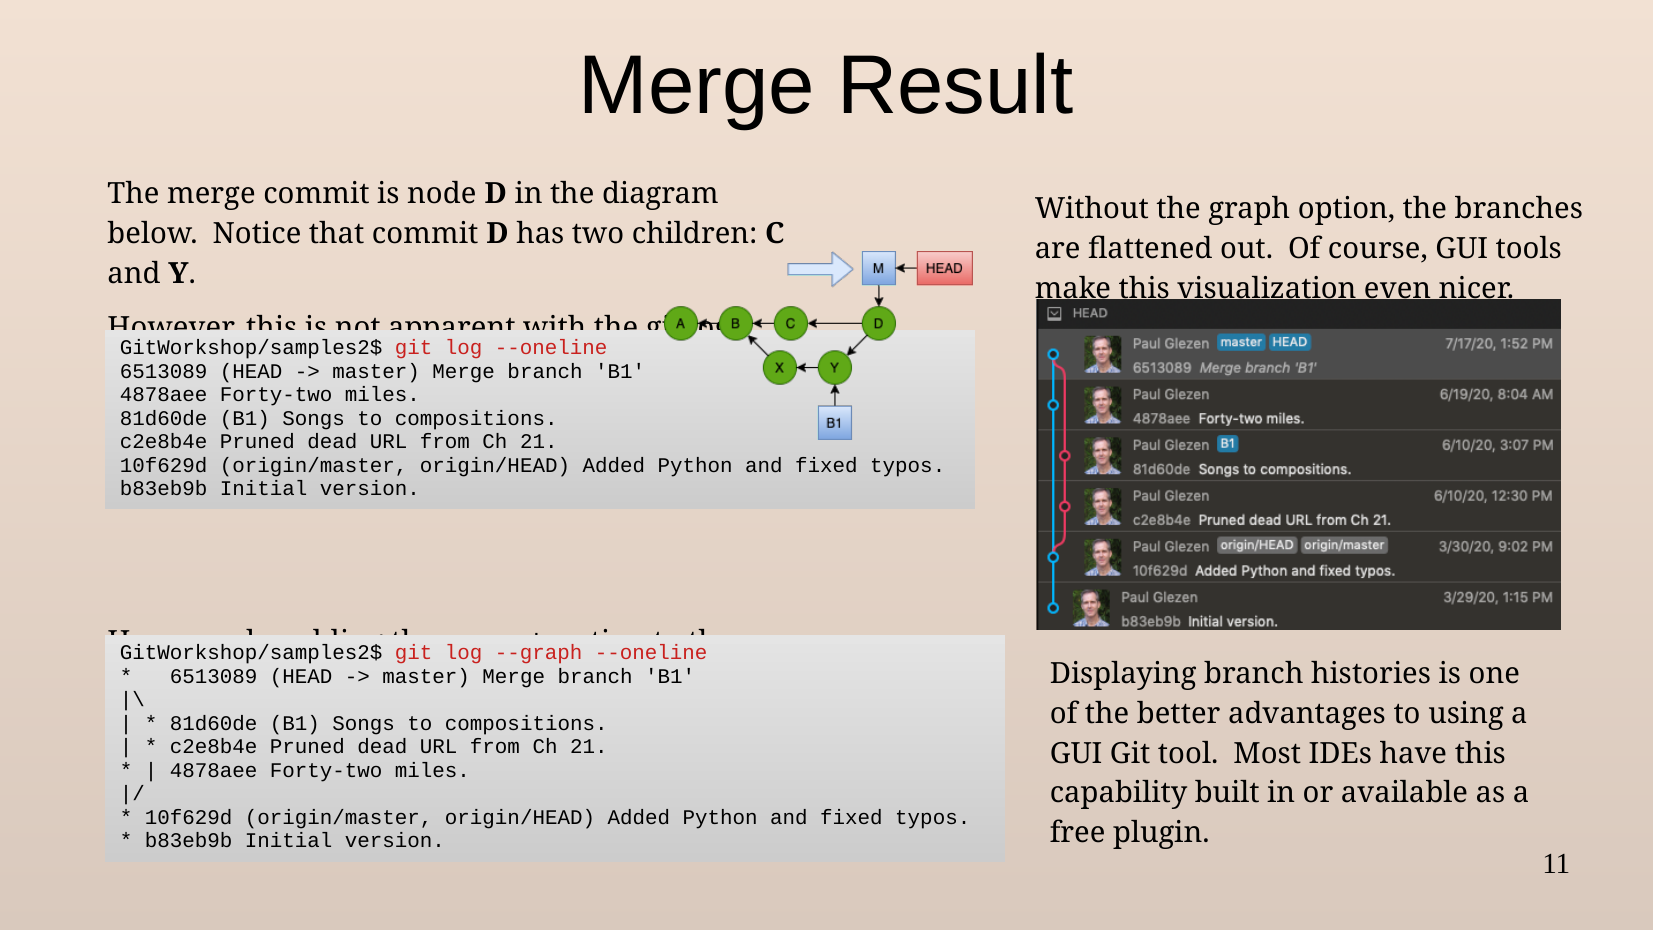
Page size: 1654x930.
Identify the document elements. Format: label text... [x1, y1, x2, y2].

text_box GitWorkshop/samples2$ git log --graph --oneline * 6513089 (HEAD -> master) Merge branch 'B1' |\ | * 81d60de (B1) Songs to compositions. | * c2e8b4e Pruned dead URL from Ch 21. * | 4878aee Forty-two miles. |/ * 10f629d (origin/master, origin/HEAD) Added Python and fixed typos. * b83eb9b Initial version. [105, 635, 1006, 862]
text_box GitWorkshop/samples2$ git log --oneline 6513089 (HEAD -> master) Merge branch 'B1' 4878aee Forty-two miles. 81d60de (B1) Songs to compositions. c2e8b4e Pruned dead URL from Ch 21. 10f629d (origin/master, origin/HEAD) Added Python and fixed typos. b83eb9b Initial version. [105, 330, 976, 510]
text_box The merge commit is node D in the diagram below. Notice that commit D has two children: C and Y. However, this is not apparent with the git log command we've been using. However, by adding the --graph option to the command, we can see the relationship of both children to the last commit. [92, 165, 813, 633]
picture [1036, 299, 1561, 631]
picture [664, 251, 973, 440]
title Merge Result [82, 19, 1571, 151]
text_box Without the graph option, the branches are flattened out. Of course, GUI tools make this visualization even nicer. [1020, 180, 1621, 294]
text_box Displaying branch histories is one of the better advantages to using a GUI Git tool. Most IDEs have this capability built in or available as a free plugin. [1035, 645, 1561, 792]
